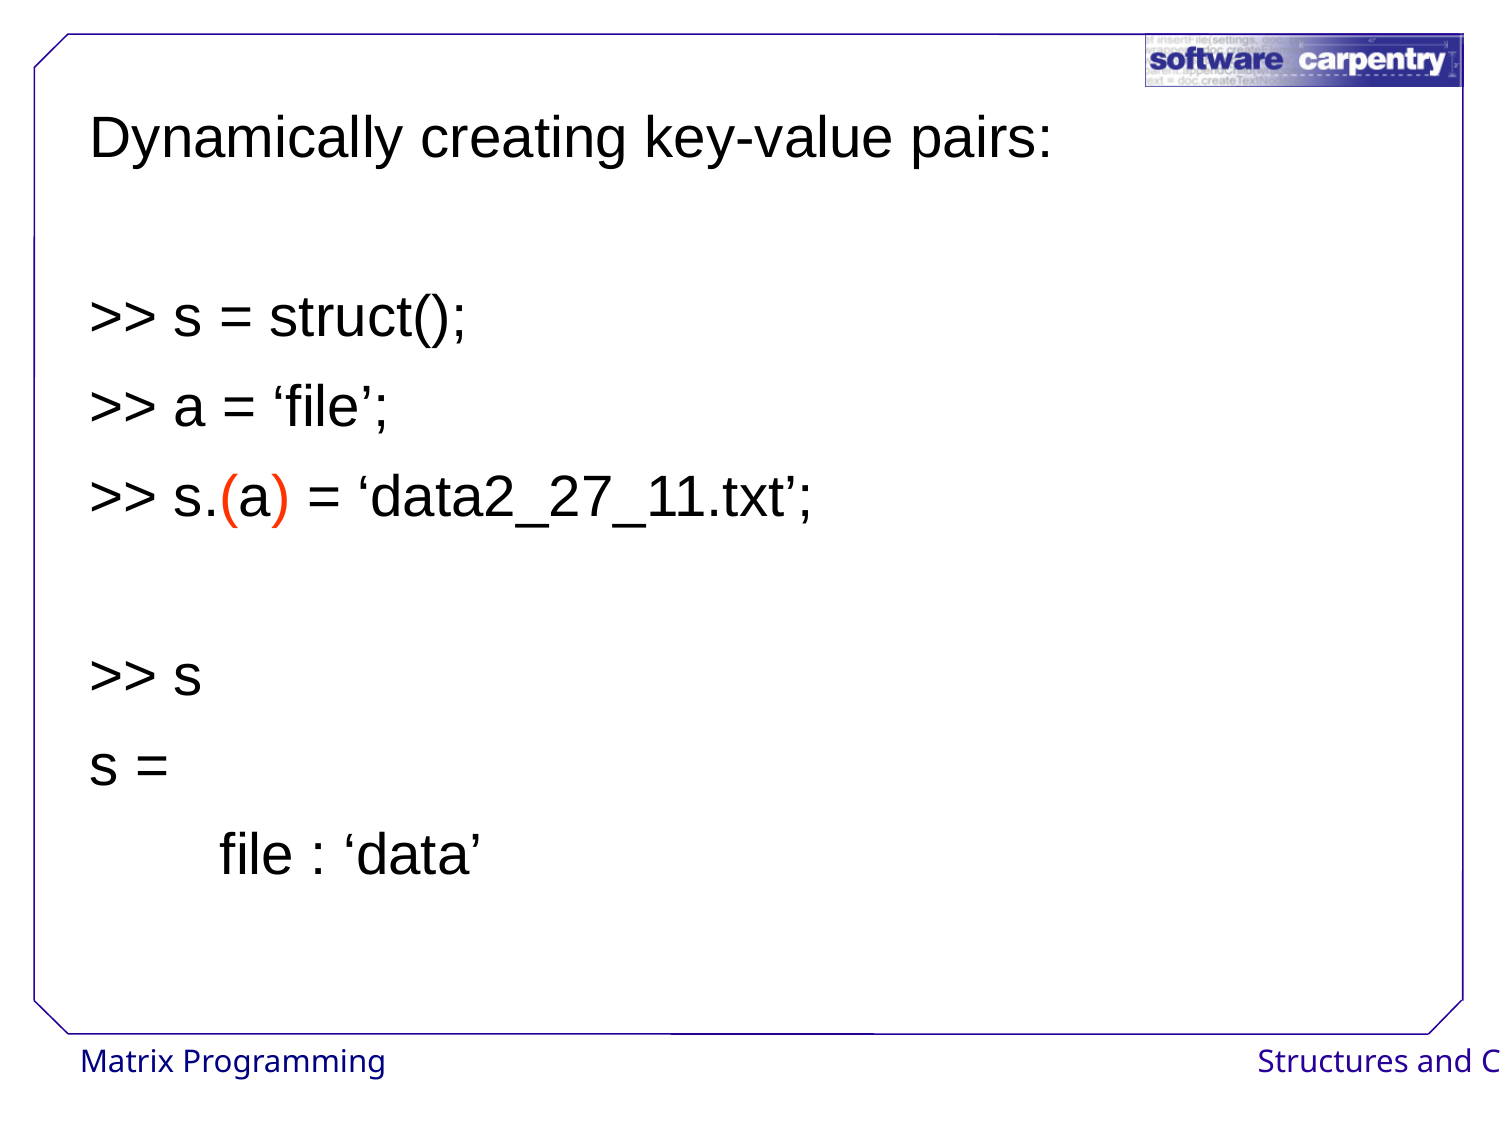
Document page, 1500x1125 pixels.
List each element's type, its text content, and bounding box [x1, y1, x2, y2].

list Dynamically creating key-value pairs: >> s = struct(); >> a = ‘file’; >> s.(a) = ‘data2_27_11.txt’; >> s s = file : ‘data’ [75, 99, 1425, 1013]
picture [1145, 33, 1464, 87]
